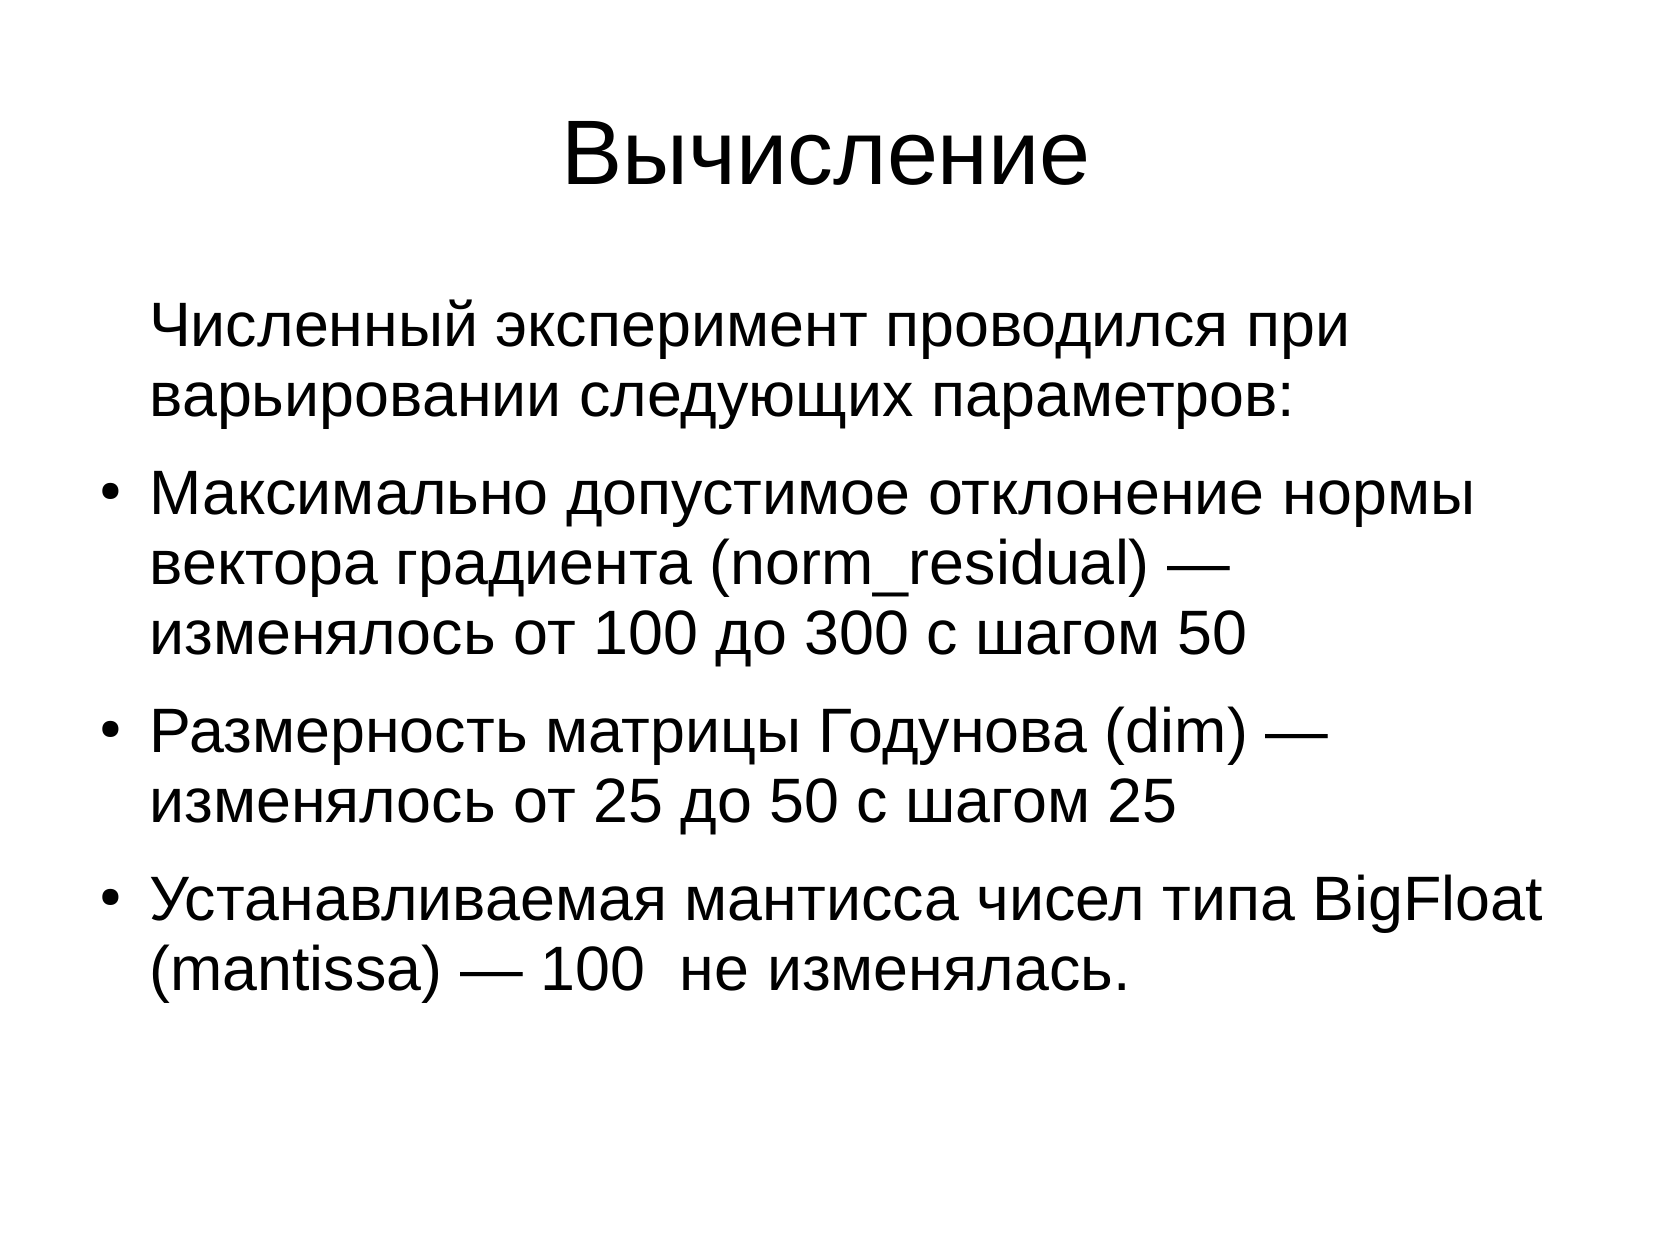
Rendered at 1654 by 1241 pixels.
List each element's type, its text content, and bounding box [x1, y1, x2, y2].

title Вычисление [82, 49, 1571, 257]
list Численный эксперимент проводился при варьировании следующих параметров: Максимально допустимое отклонение нормы вектора градиента (norm_residual) — изменялось от 100 до 300 с шагом 50 Размерность матрицы Годунова (dim) — изменялось от 25 до 50 с шагом 25 Устанавливаемая мантисса чисел типа BigFloat (mantissa) — 100 не изменялась. [82, 290, 1571, 1010]
